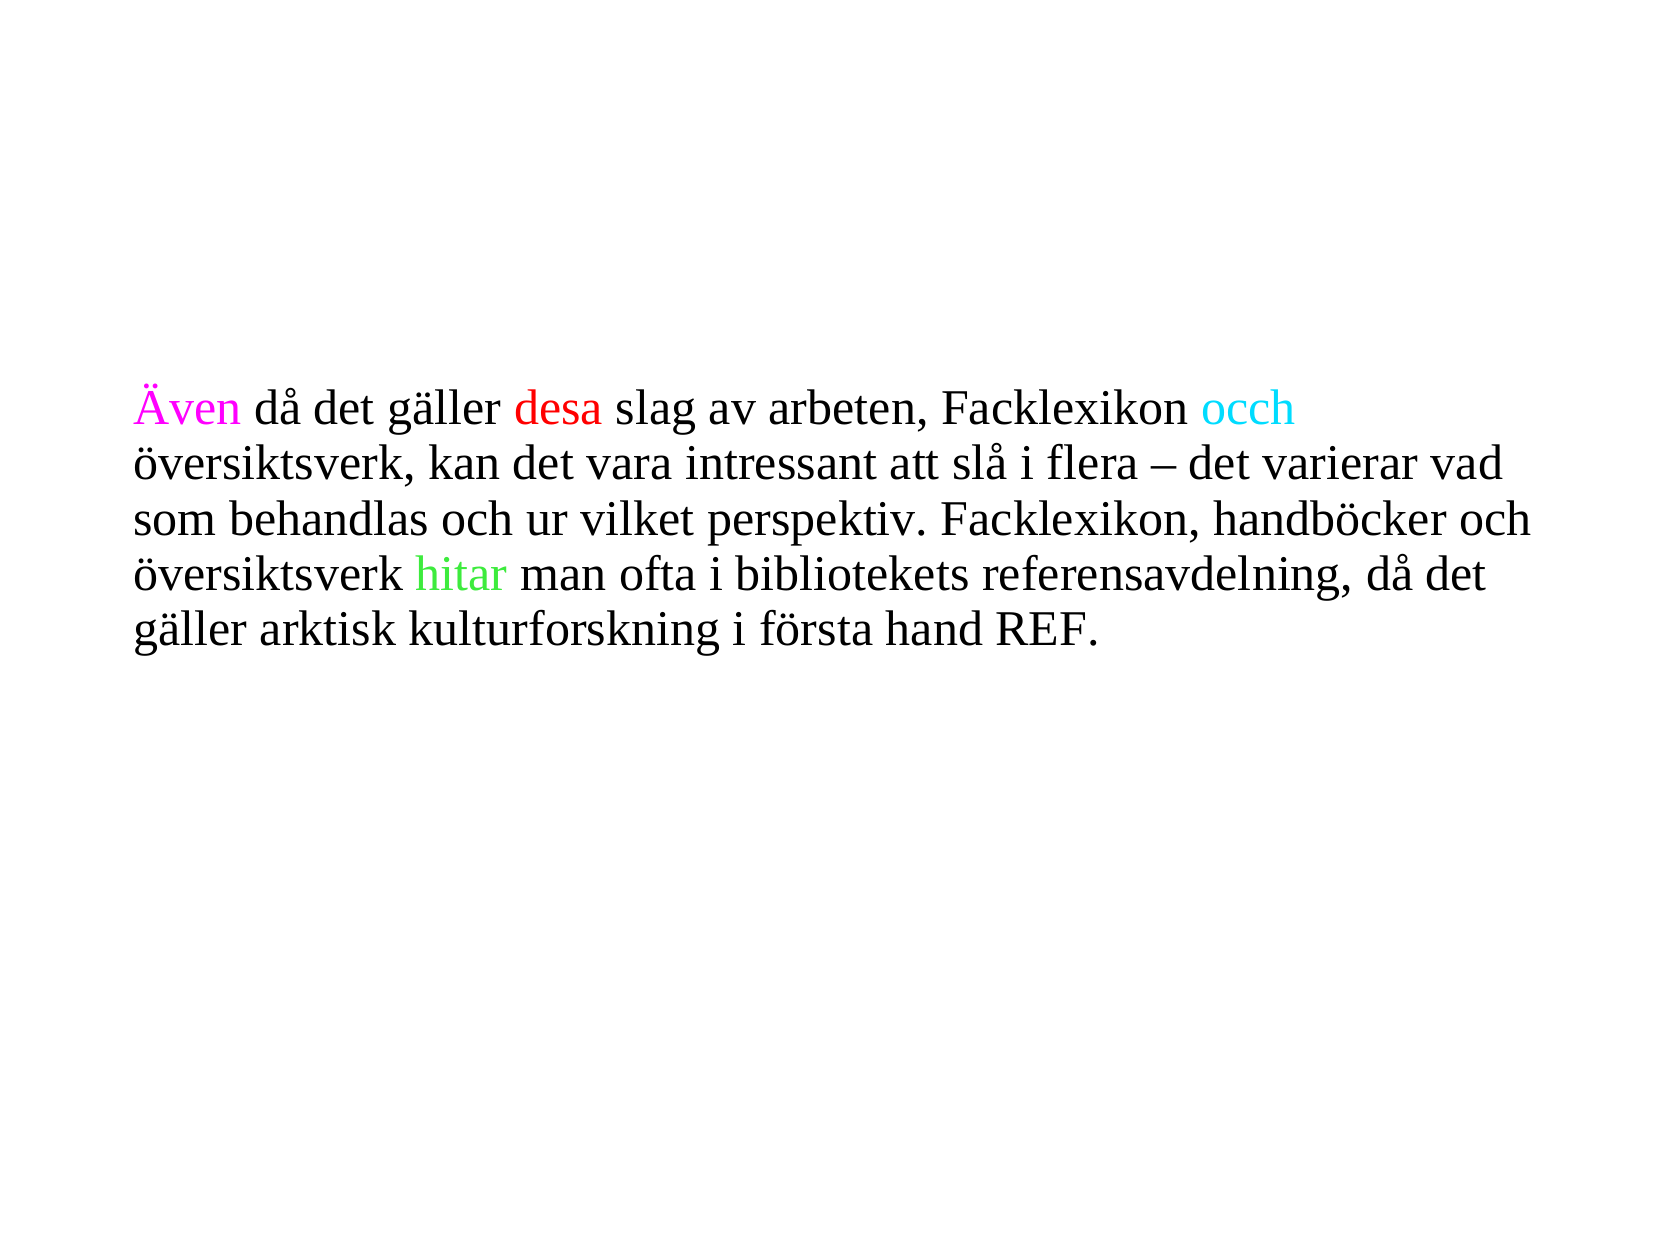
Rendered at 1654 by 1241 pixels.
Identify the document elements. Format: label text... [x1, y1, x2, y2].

text_box Även då det gäller desa slag av arbeten, Facklexikon occh översiktsverk, kan det vara intressant att slå i flera – det varierar vad som behandlas och ur vilket perspektiv. Facklexikon, handböcker och översiktsverk hitar man ofta i bibliotekets referensavdelning, då det gäller arktisk kulturforskning i första hand REF. [133, 380, 1549, 1241]
